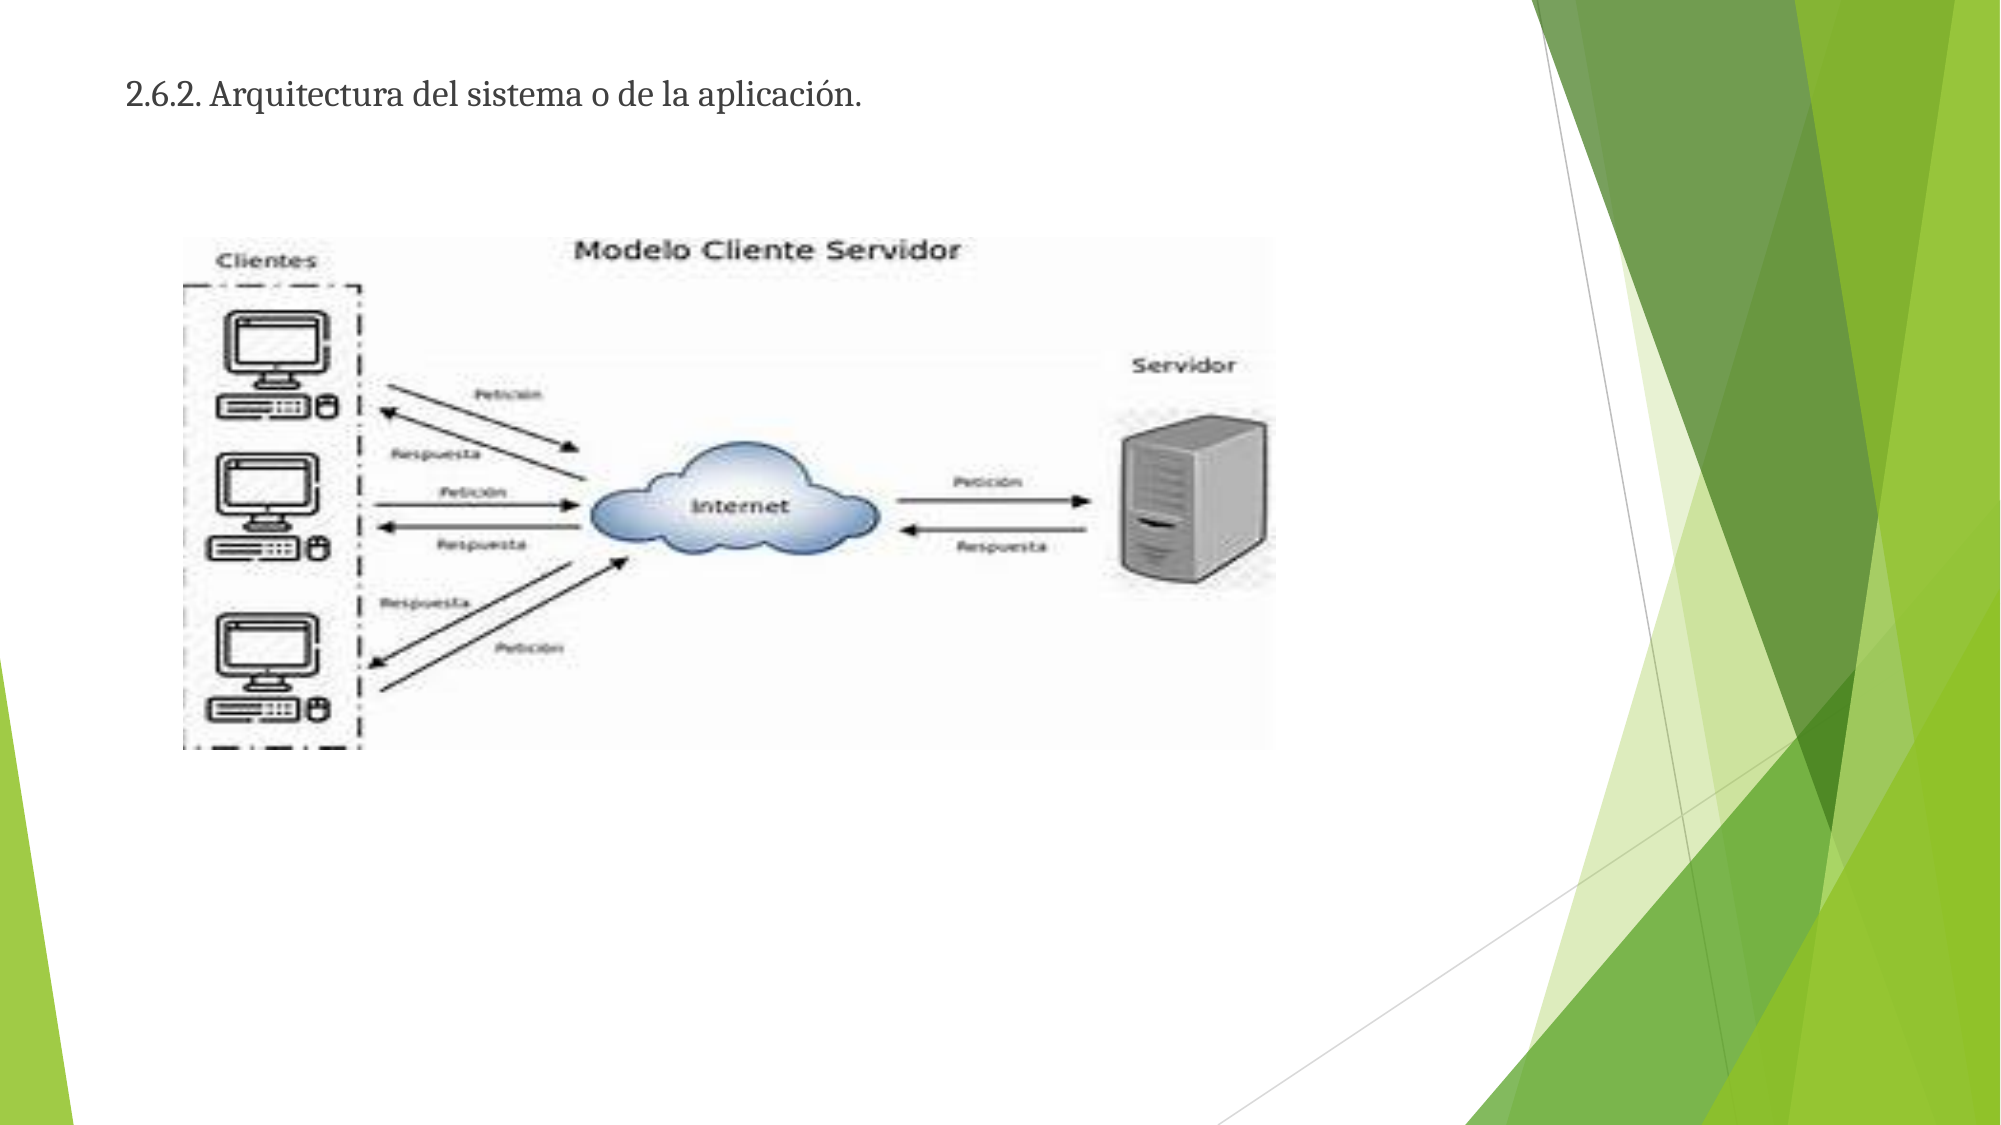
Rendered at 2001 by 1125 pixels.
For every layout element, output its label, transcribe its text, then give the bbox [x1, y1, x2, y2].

list 2.6.2. Arquitectura del sistema o de la aplicación. [111, 61, 1817, 992]
picture [183, 237, 1276, 751]
